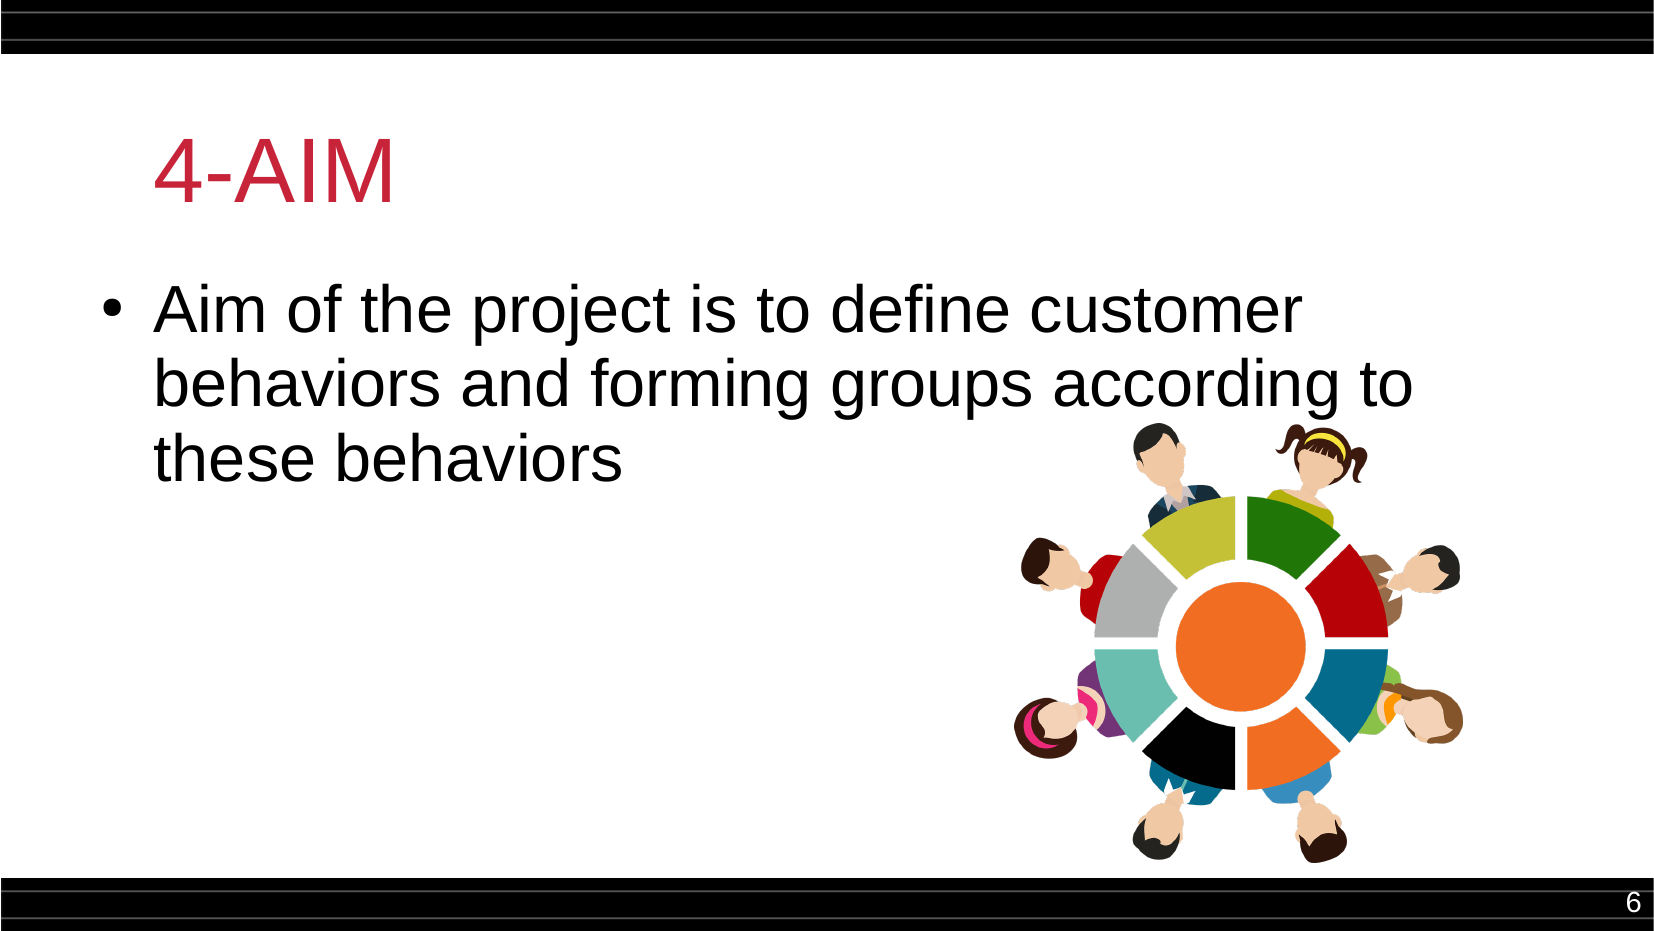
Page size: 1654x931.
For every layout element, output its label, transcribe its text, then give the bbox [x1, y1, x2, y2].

list Aim of the project is to define customer behaviors and forming groups according to these behaviors [82, 271, 1571, 758]
picture [1014, 423, 1463, 863]
title 4-AIM [82, 92, 1571, 249]
picture [1, 878, 1654, 931]
picture [1, 0, 1654, 54]
